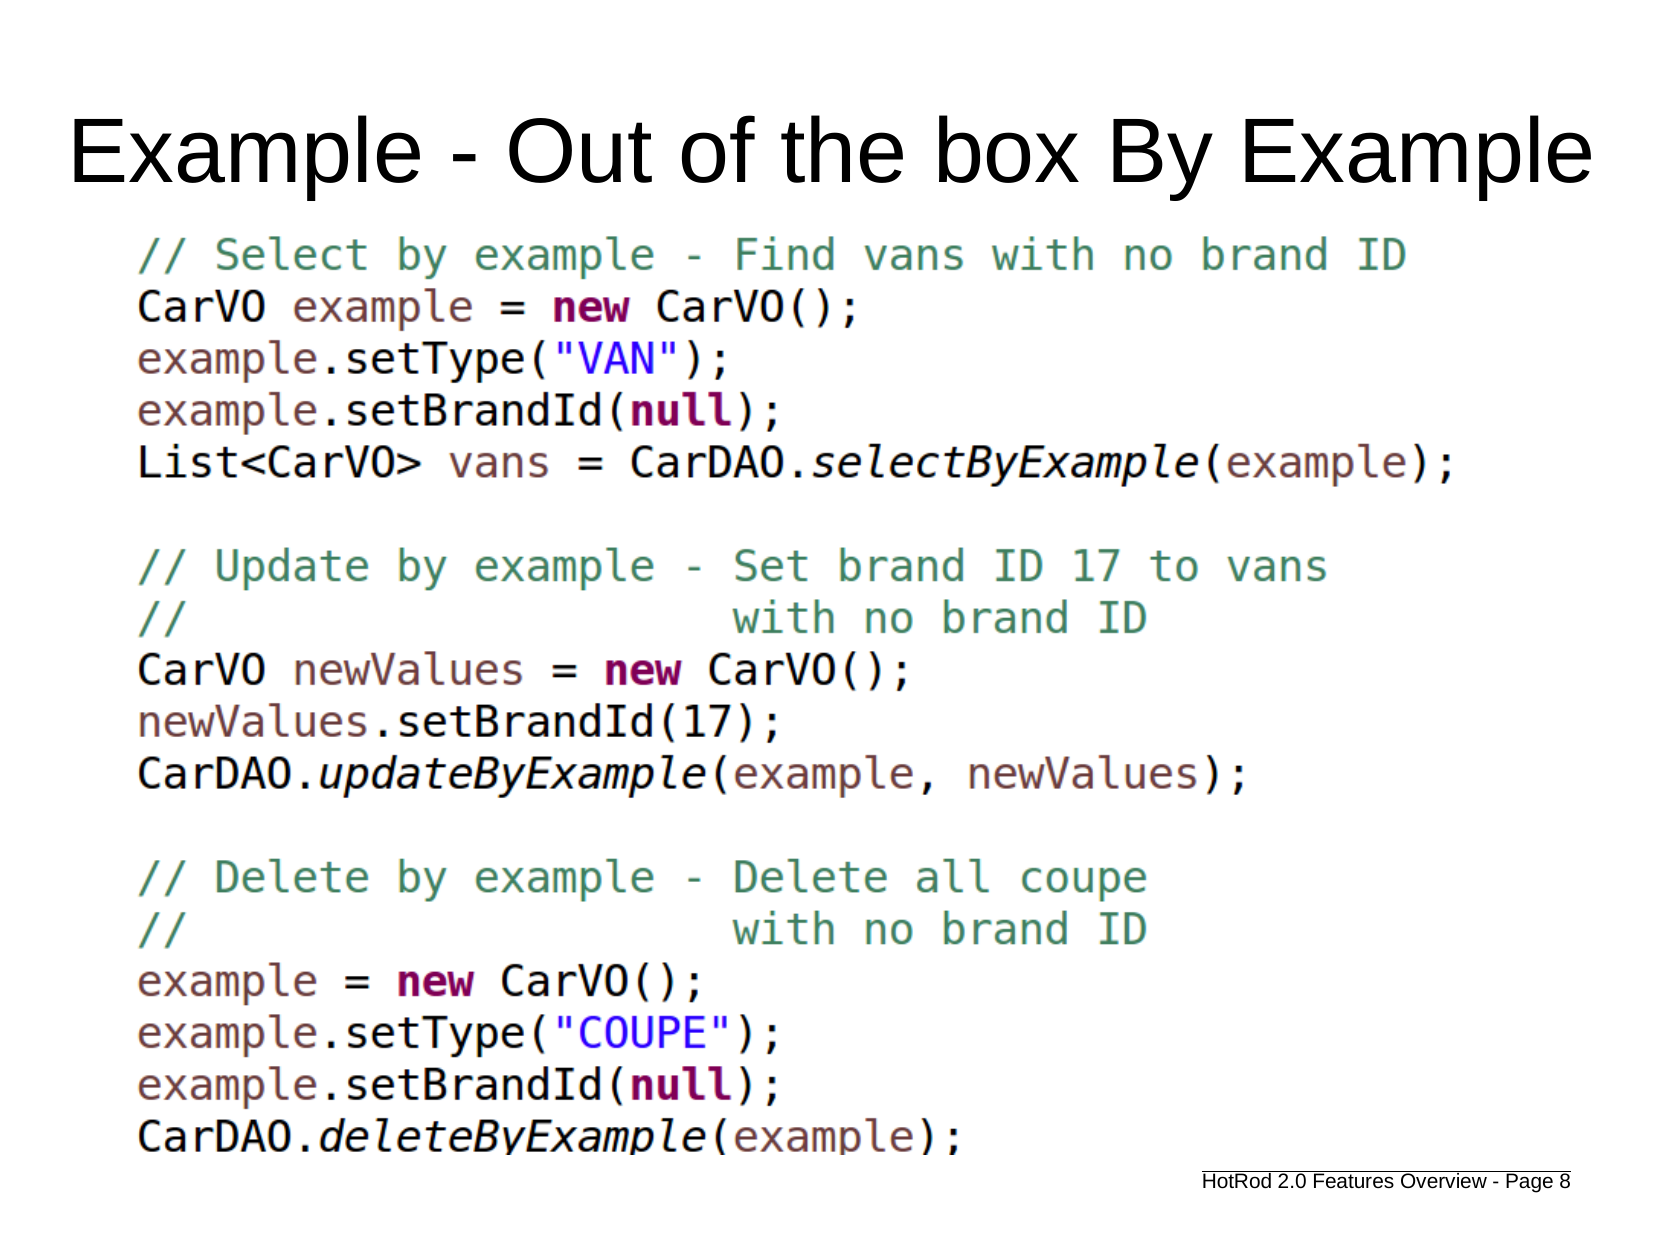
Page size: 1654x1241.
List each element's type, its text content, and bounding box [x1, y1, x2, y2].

picture [135, 229, 1456, 1156]
title Example - Out of the box By Example [60, 47, 1606, 255]
